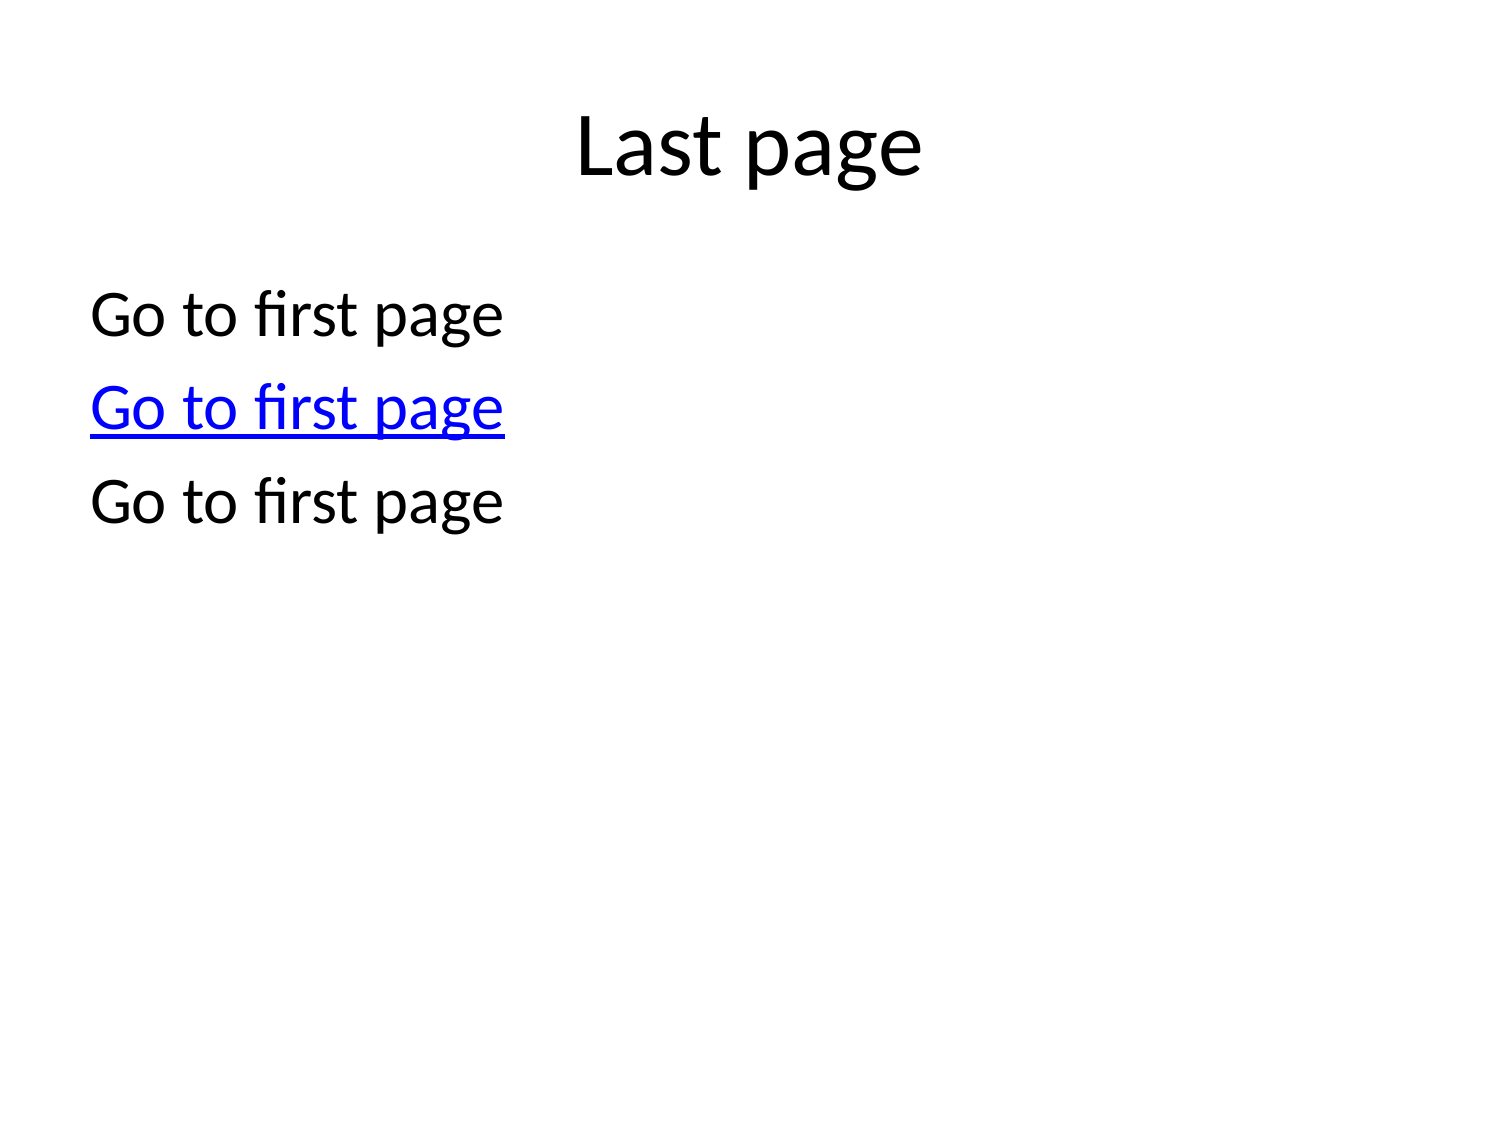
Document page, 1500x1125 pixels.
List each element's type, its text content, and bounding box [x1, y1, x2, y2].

title Last page [75, 45, 1425, 233]
list Go to first page Go to first page Go to first page [75, 262, 1425, 1005]
